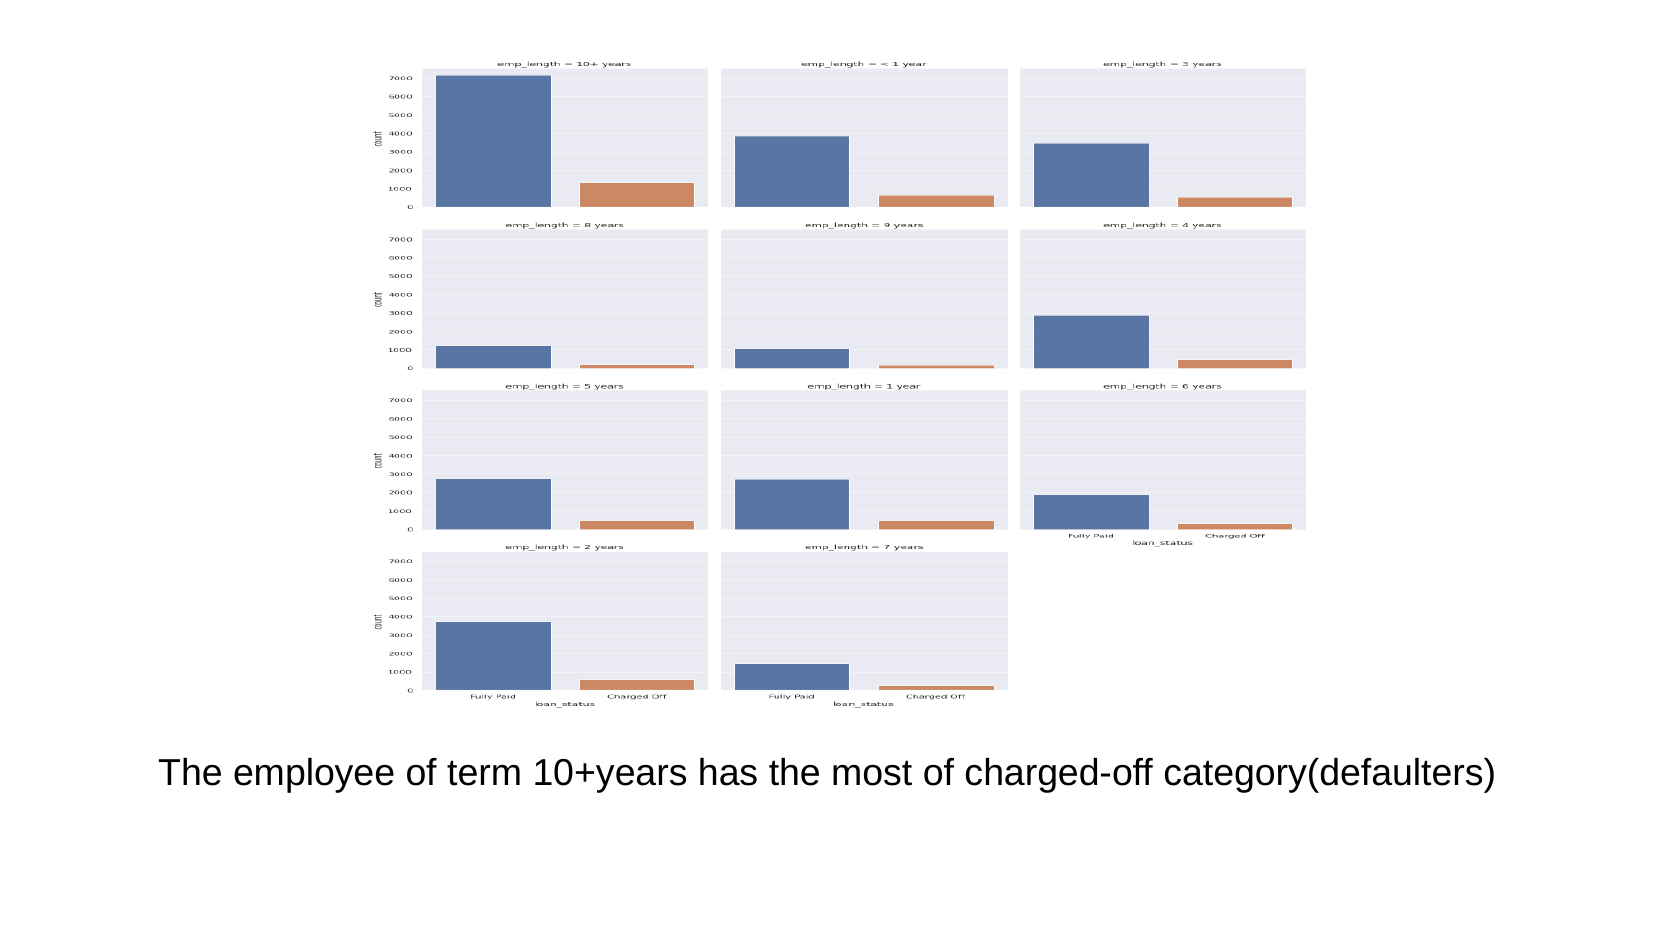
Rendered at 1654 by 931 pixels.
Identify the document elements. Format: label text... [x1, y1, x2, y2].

picture [366, 58, 1312, 710]
text_box The employee of term 10+years has the most of charged-off category(defaulters) [143, 744, 1512, 801]
